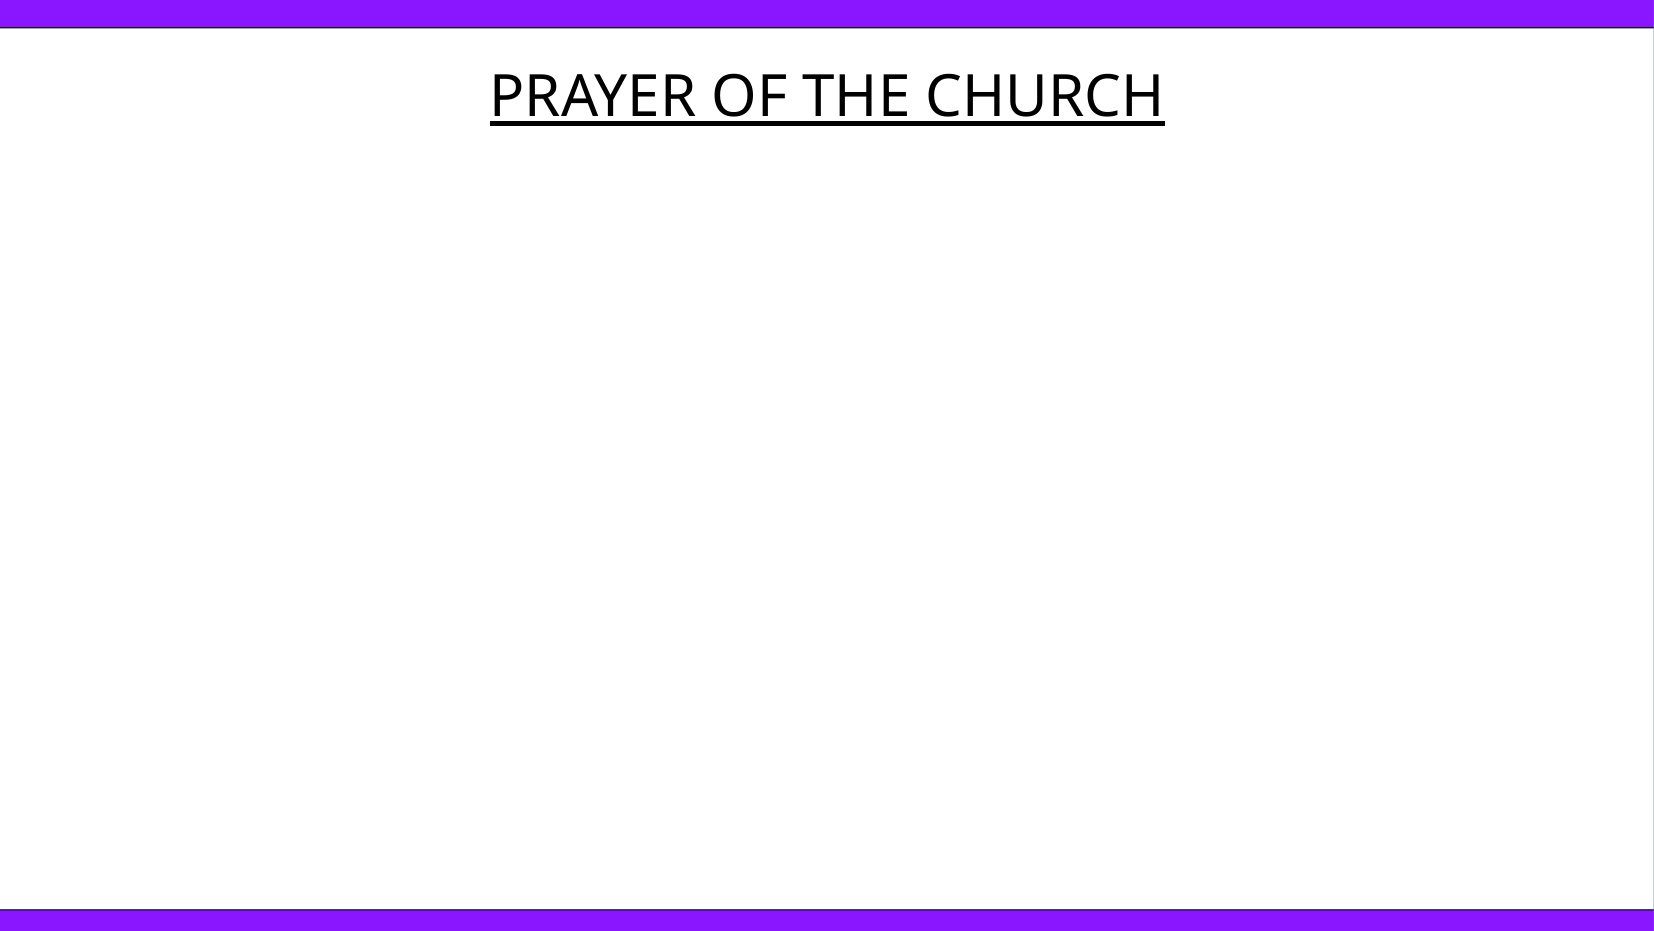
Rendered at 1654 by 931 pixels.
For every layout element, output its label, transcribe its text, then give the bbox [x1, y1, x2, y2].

text_box PRAYER OF THE CHURCH [107, 47, 1548, 140]
picture [0, 0, 1654, 931]
